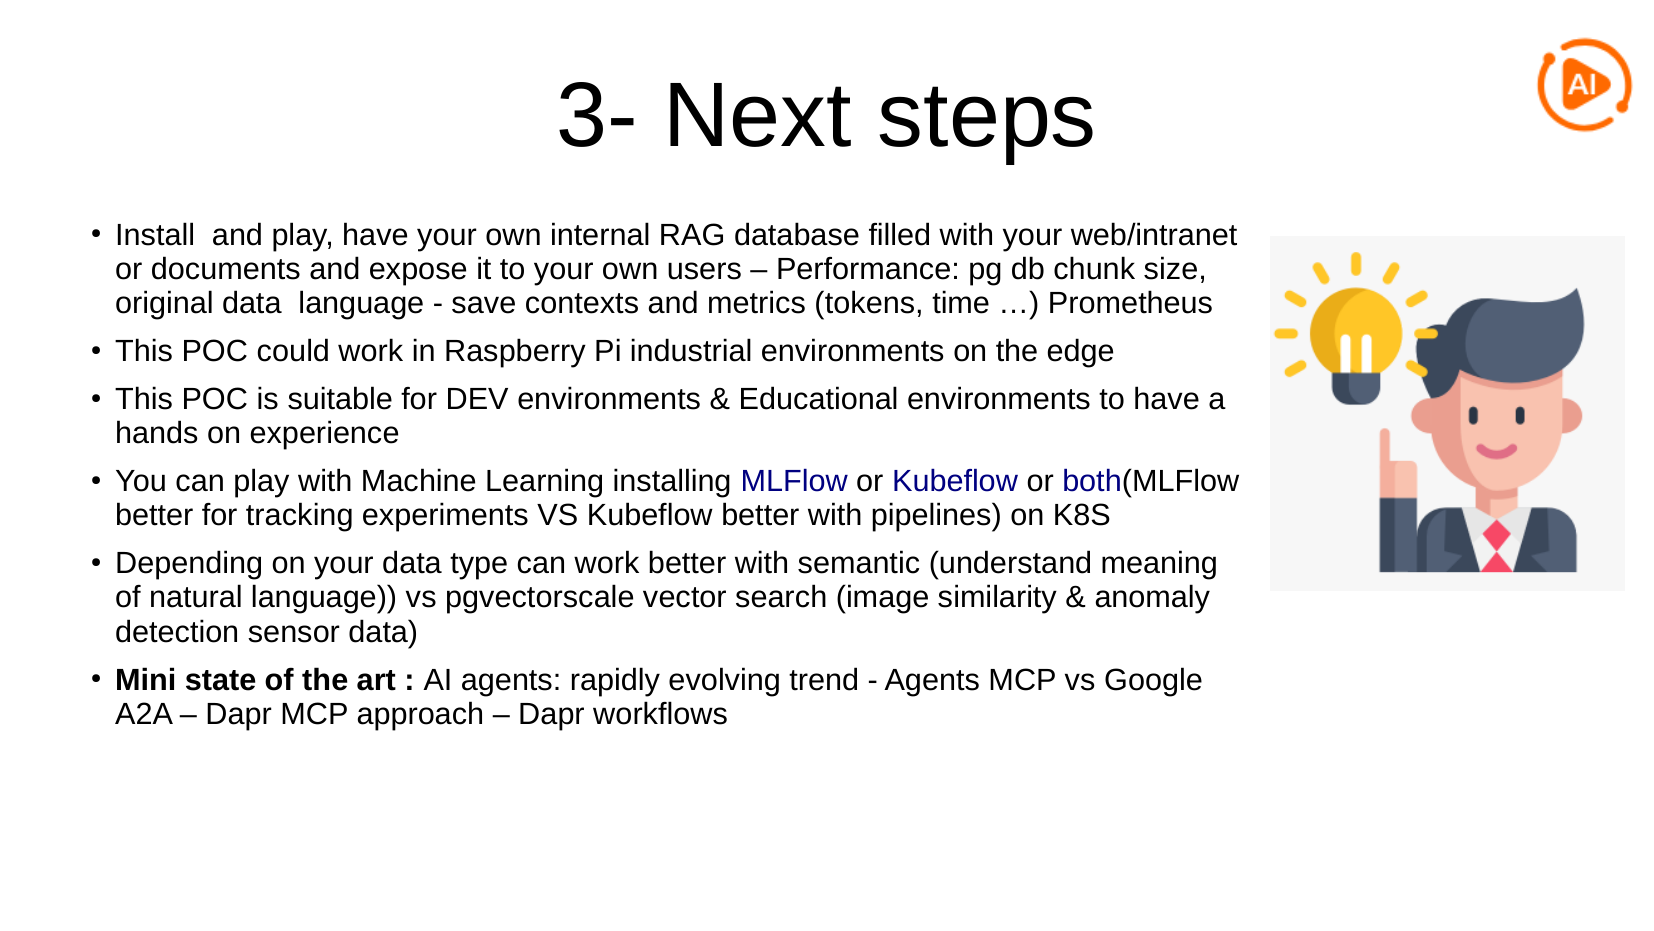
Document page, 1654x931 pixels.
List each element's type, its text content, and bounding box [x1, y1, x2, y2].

list Install and play, have your own internal RAG database filled with your web/intranet or documents and expose it to your own users – Performance: pg db chunk size, original data language - save contexts and metrics (tokens, time …) Prometheus This POC could work in Raspberry Pi industrial environments on the edge This POC is suitable for DEV environments & Educational environments to have a hands on experience You can play with Machine Learning installing MLFlow or Kubeflow or both(MLFlow better for tracking experiments VS Kubeflow better with pipelines) on K8S Depending on your data type can work better with semantic (understand meaning of natural language)) vs pgvectorscale vector search (image similarity & anomaly detection sensor data) Mini state of the art : AI agents: rapidly evolving trend - Agents MCP vs Google A2A – Dapr MCP approach – Dapr workflows [82, 217, 1241, 758]
picture [1270, 236, 1625, 591]
title 3- Next steps [82, 37, 1571, 193]
picture [1535, 27, 1641, 148]
